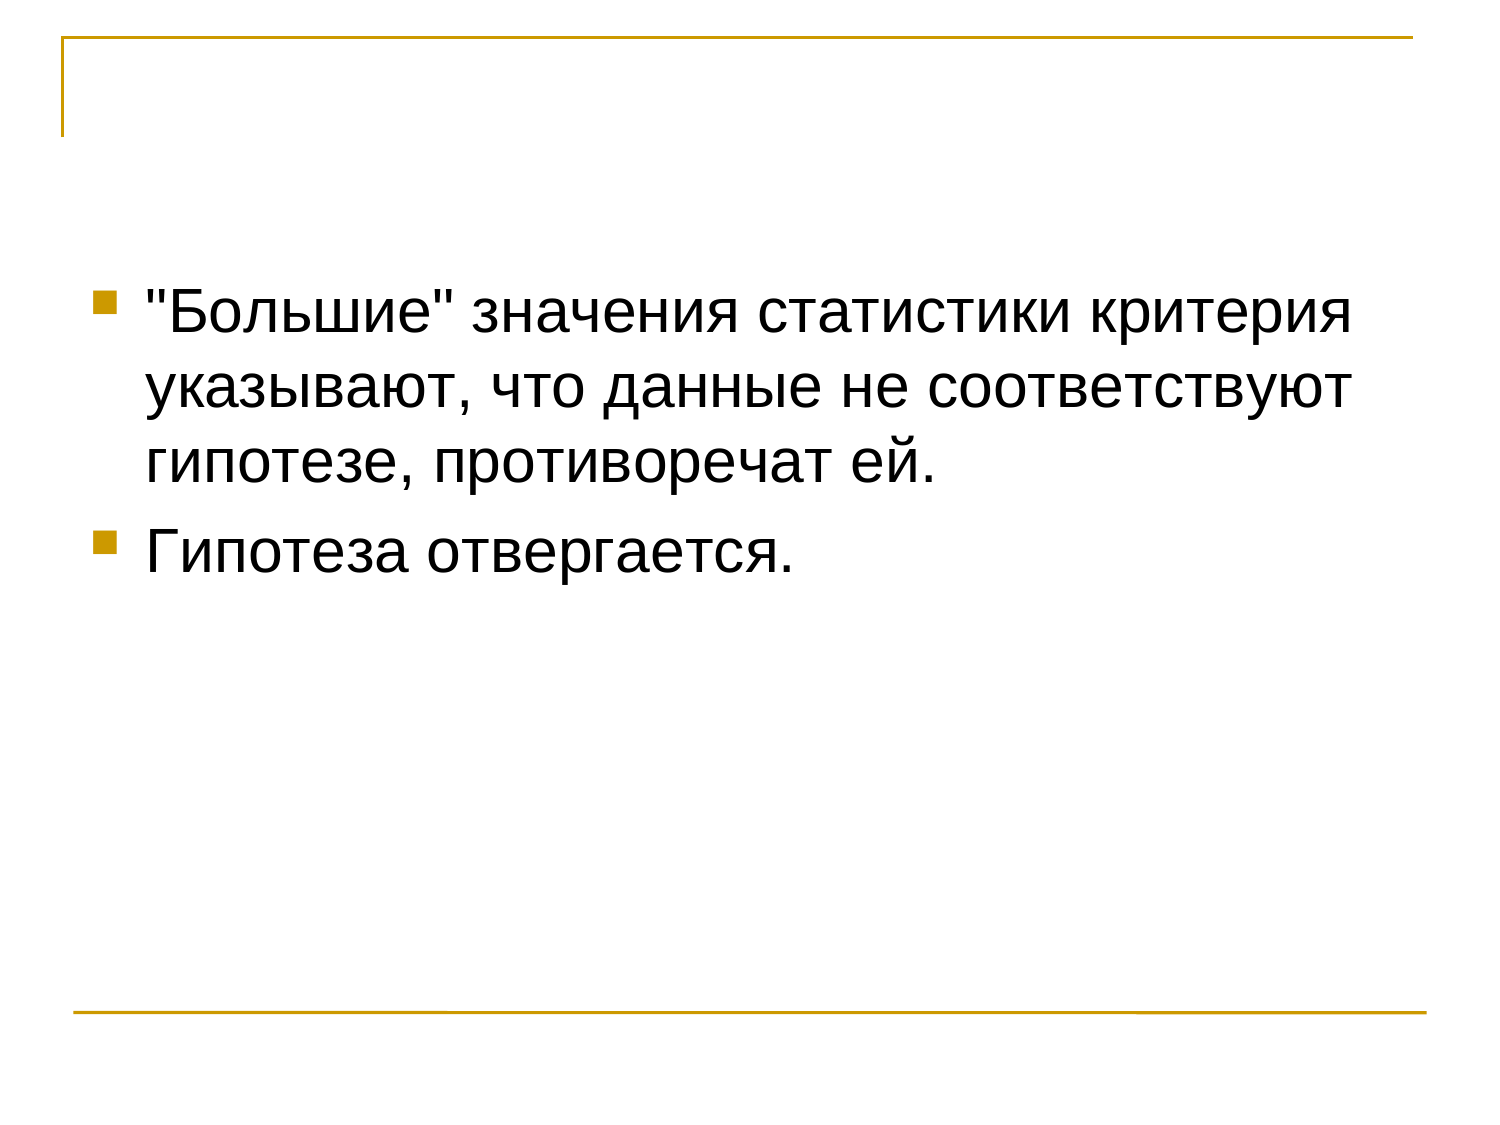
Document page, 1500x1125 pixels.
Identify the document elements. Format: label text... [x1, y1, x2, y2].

list "Большие" значения статистики критерия указывают, что данные не соответствуют гипотезе, противоречат ей. Гипотеза отвергается. [75, 262, 1426, 1006]
